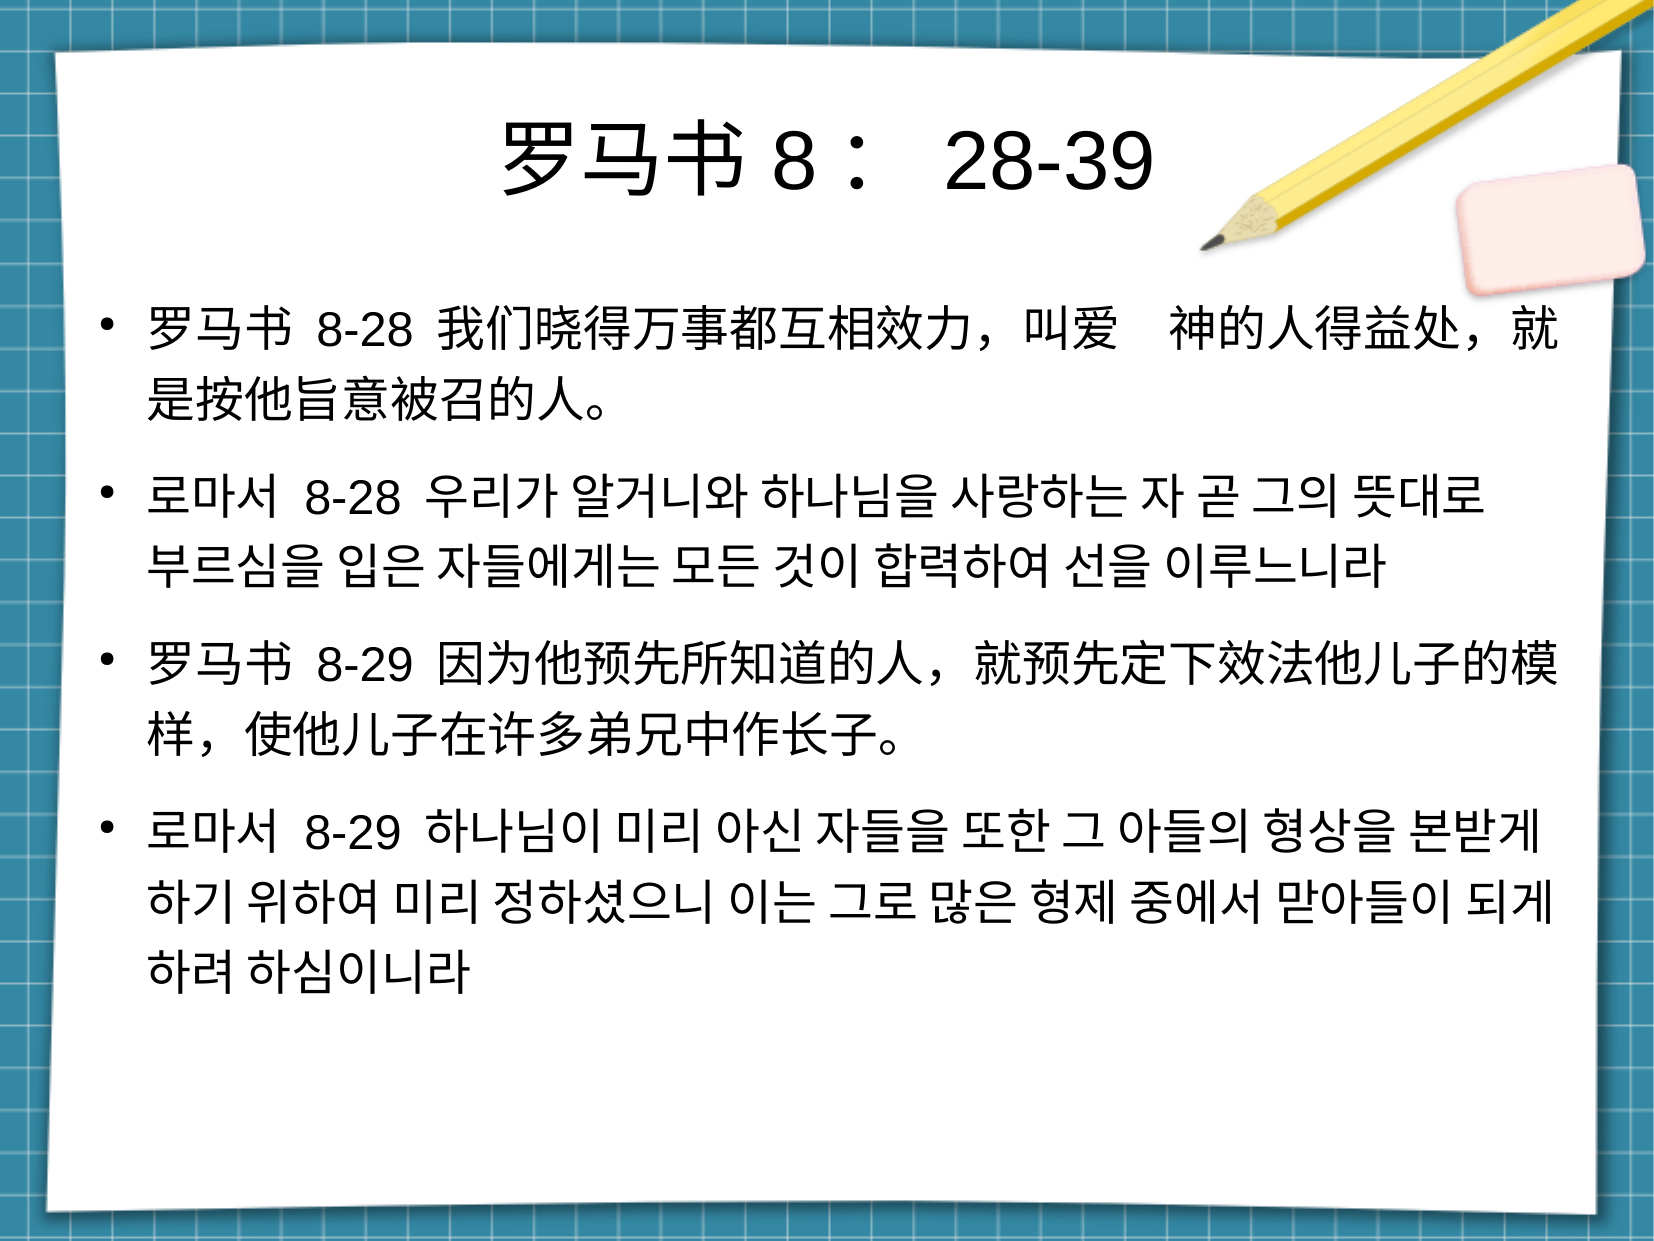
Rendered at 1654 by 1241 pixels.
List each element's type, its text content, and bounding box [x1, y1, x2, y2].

list 罗马书 8-28 我们晓得万事都互相效力，叫爱 神的人得益处，就是按他旨意被召的人。 로마서 8-28 우리가 알거니와 하나님을 사랑하는 자 곧 그의 뜻대로 부르심을 입은 자들에게는 모든 것이 합력하여 선을 이루느니라 罗马书 8-29 因为他预先所知道的人，就预先定下效法他儿子的模样，使他儿子在许多弟兄中作长子。 로마서 8-29 하나님이 미리 아신 자들을 또한 그 아들의 형상을 본받게 하기 위하여 미리 정하셨으니 이는 그로 많은 형제 중에서 맏아들이 되게 하려 하심이니라 [82, 290, 1571, 1010]
picture [0, 0, 1654, 1241]
title 罗马书8：28-39 [82, 49, 1571, 257]
